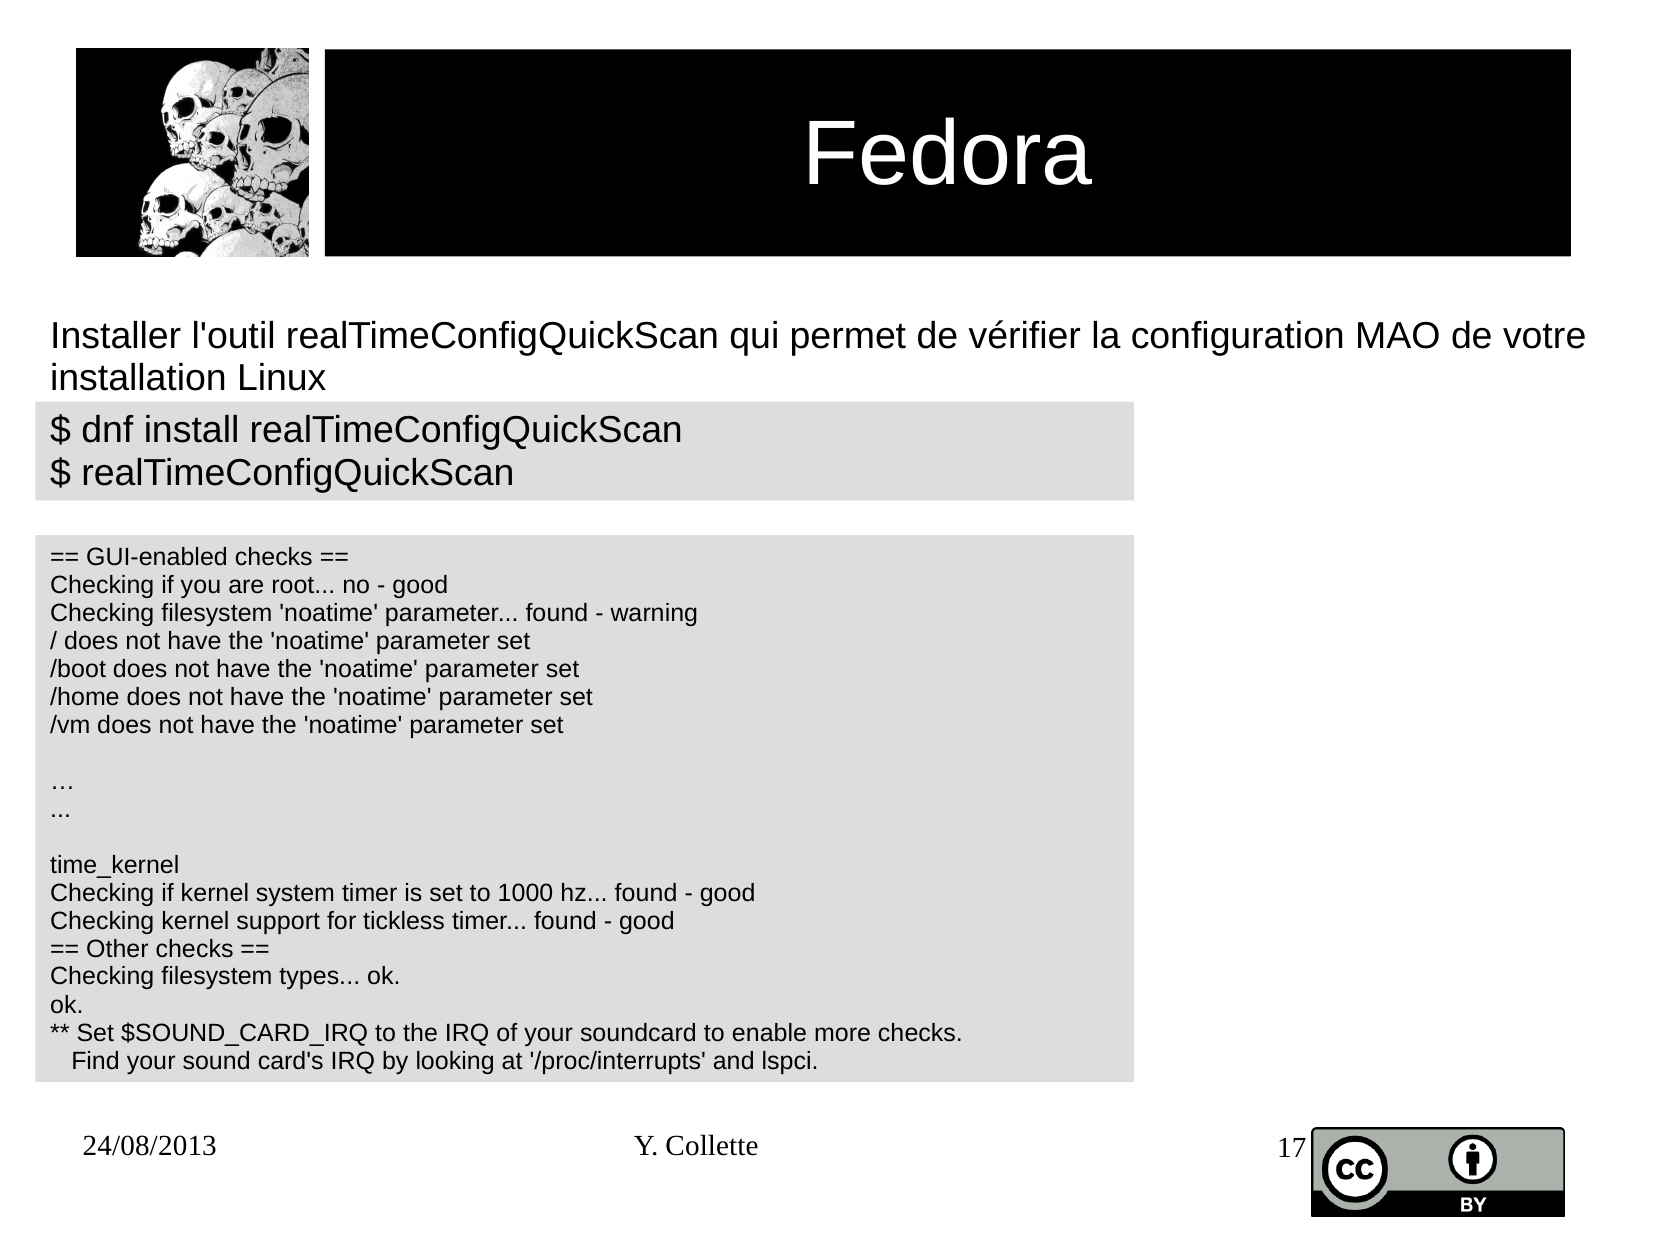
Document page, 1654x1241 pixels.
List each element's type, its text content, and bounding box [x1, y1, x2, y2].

picture [1311, 1127, 1565, 1217]
text_box Installer l'outil realTimeConfigQuickScan qui permet de vérifier la configuration MAO de votre installation Linux [35, 307, 1619, 448]
text_box == GUI-enabled checks == Checking if you are root... no - good Checking filesystem 'noatime' parameter... found - warning / does not have the 'noatime' parameter set /boot does not have the 'noatime' parameter set /home does not have the 'noatime' parameter set /vm does not have the 'noatime' parameter set … ... time_kernel Checking if kernel system timer is set to 1000 hz... found - good Checking kernel support for tickless timer... found - good == Other checks == Checking filesystem types... ok. ok. ** Set $SOUND_CARD_IRQ to the IRQ of your soundcard to enable more checks. Find your sound card's IRQ by looking at '/proc/interrupts' and lspci. [35, 535, 1134, 1082]
picture [76, 48, 309, 257]
title Fedora [324, 49, 1571, 257]
text_box $ dnf install realTimeConfigQuickScan $ realTimeConfigQuickScan [35, 401, 1134, 501]
